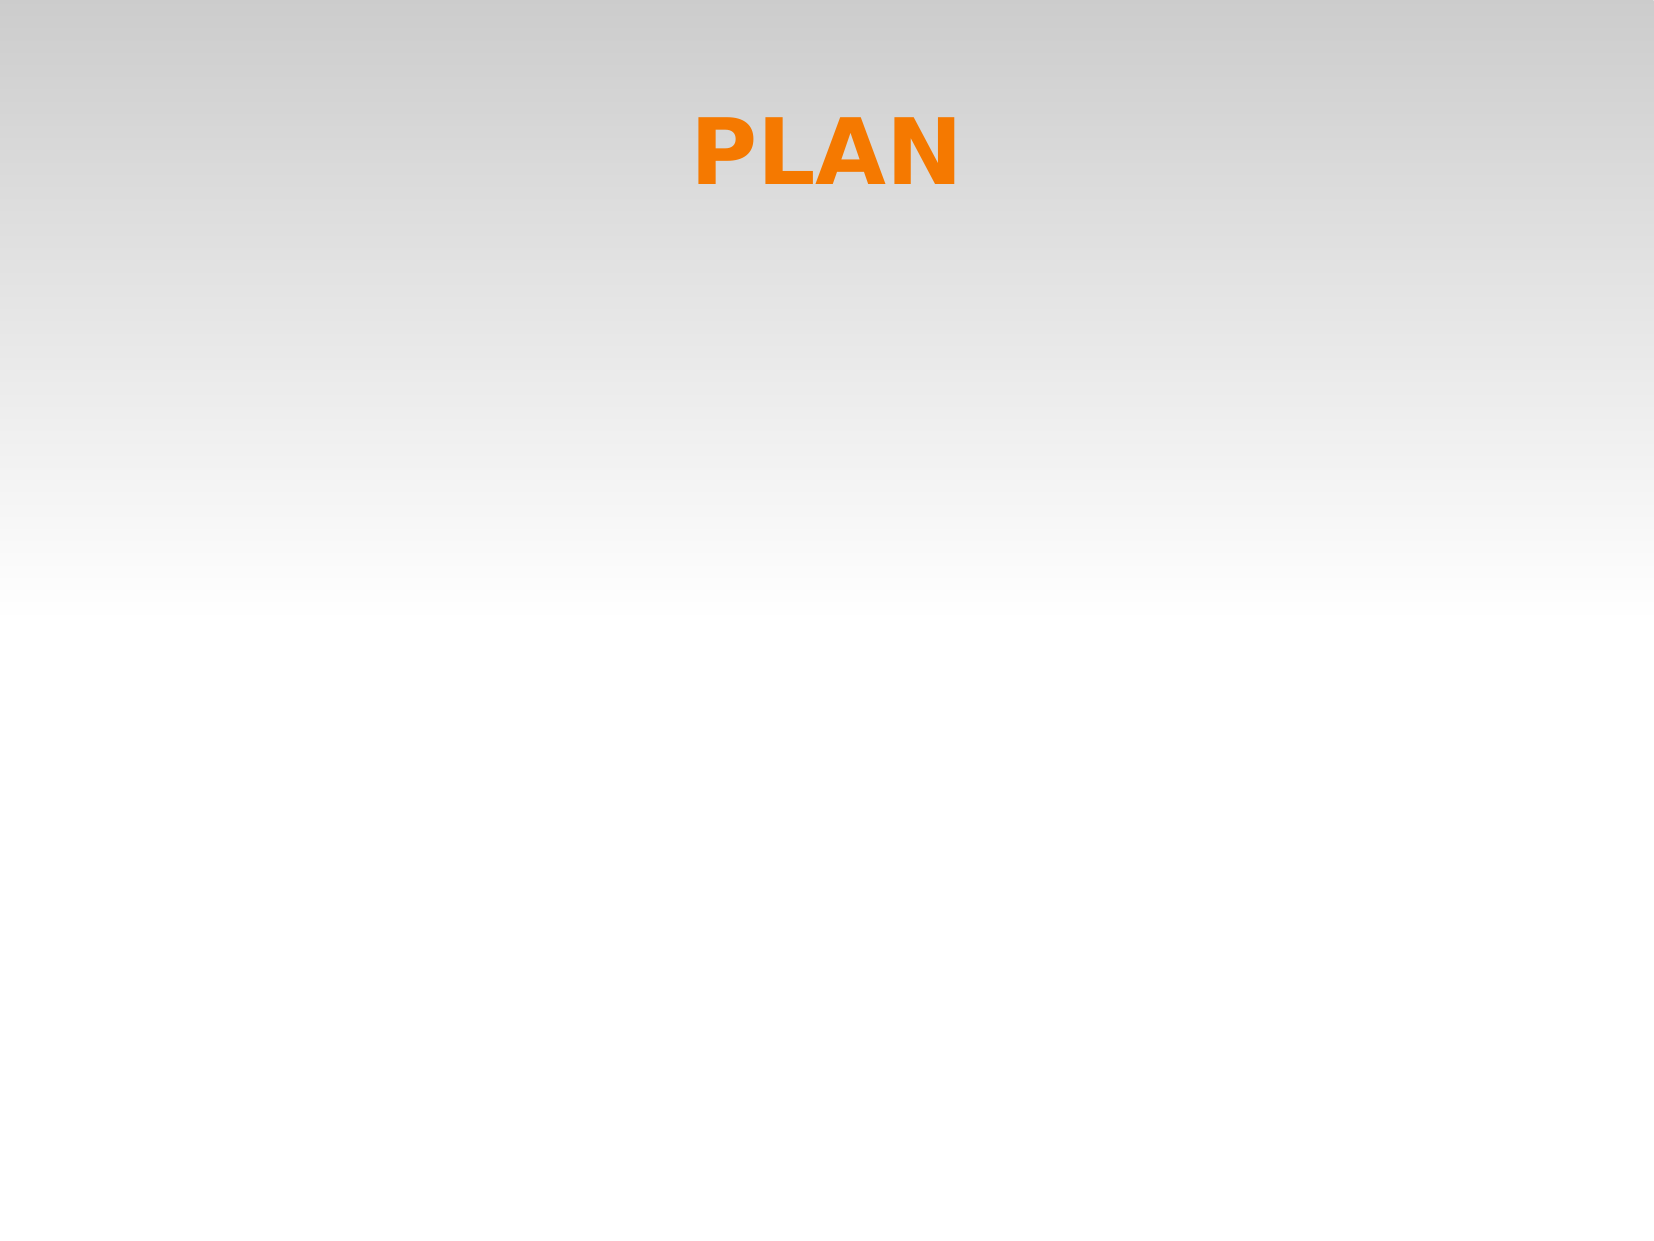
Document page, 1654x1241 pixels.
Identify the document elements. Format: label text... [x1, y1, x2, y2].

title PLAN [82, 49, 1571, 257]
